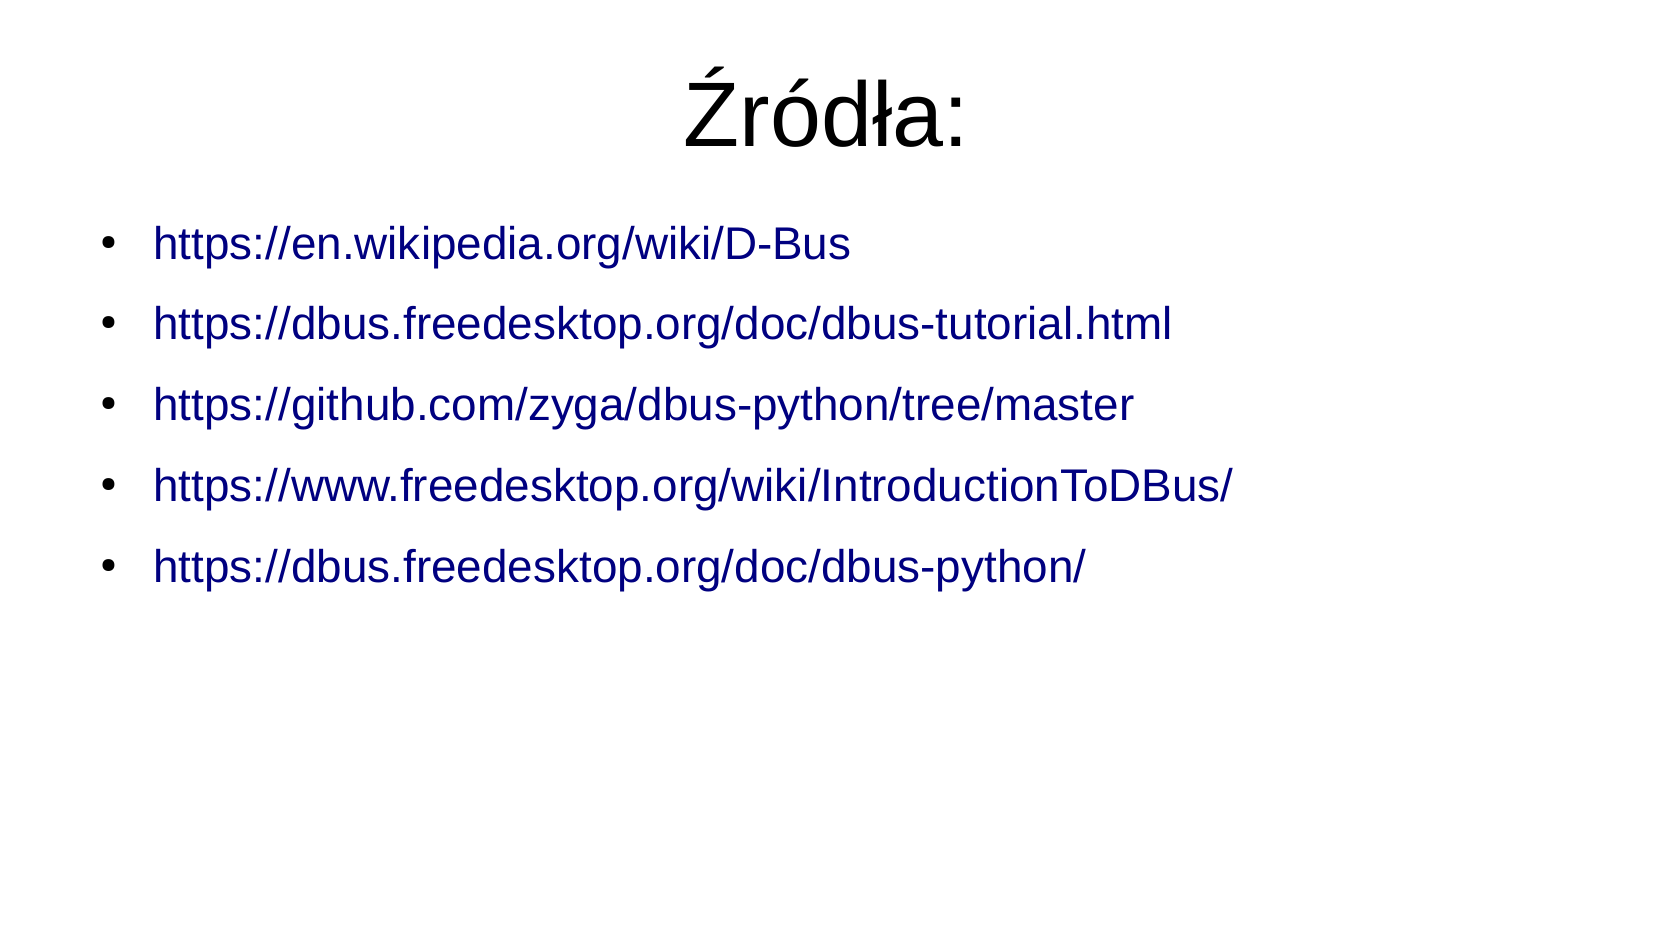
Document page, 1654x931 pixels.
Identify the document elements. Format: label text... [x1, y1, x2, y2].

list https://en.wikipedia.org/wiki/D-Bus https://dbus.freedesktop.org/doc/dbus-tutorial.html https://github.com/zyga/dbus-python/tree/master https://www.freedesktop.org/wiki/IntroductionToDBus/ https://dbus.freedesktop.org/doc/dbus-python/ [82, 217, 1571, 758]
title Źródła: [82, 37, 1571, 193]
